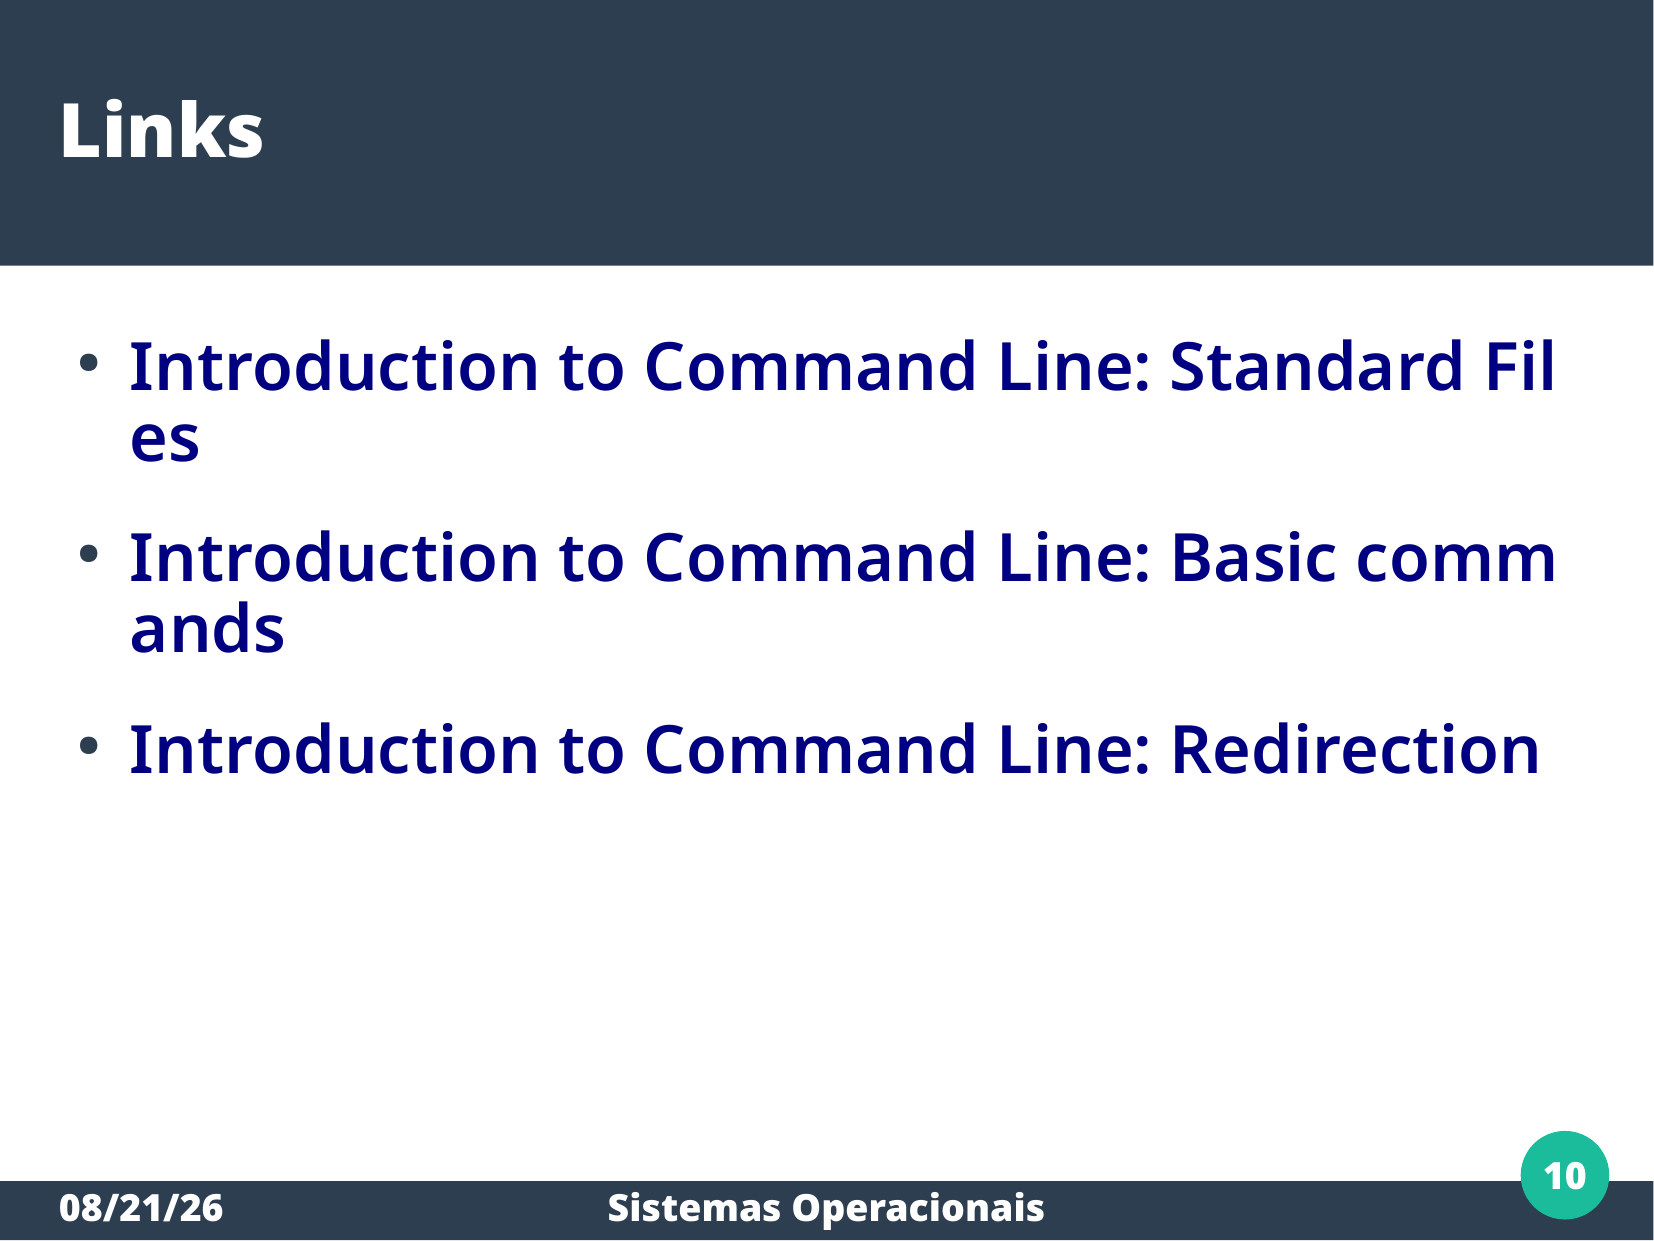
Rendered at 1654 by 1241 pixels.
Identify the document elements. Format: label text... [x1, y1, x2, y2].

title Links [59, 49, 1595, 207]
list Introduction to Command Line: Standard Files Introduction to Command Line: Basic commands Introduction to Command Line: Redirection [59, 318, 1595, 1146]
